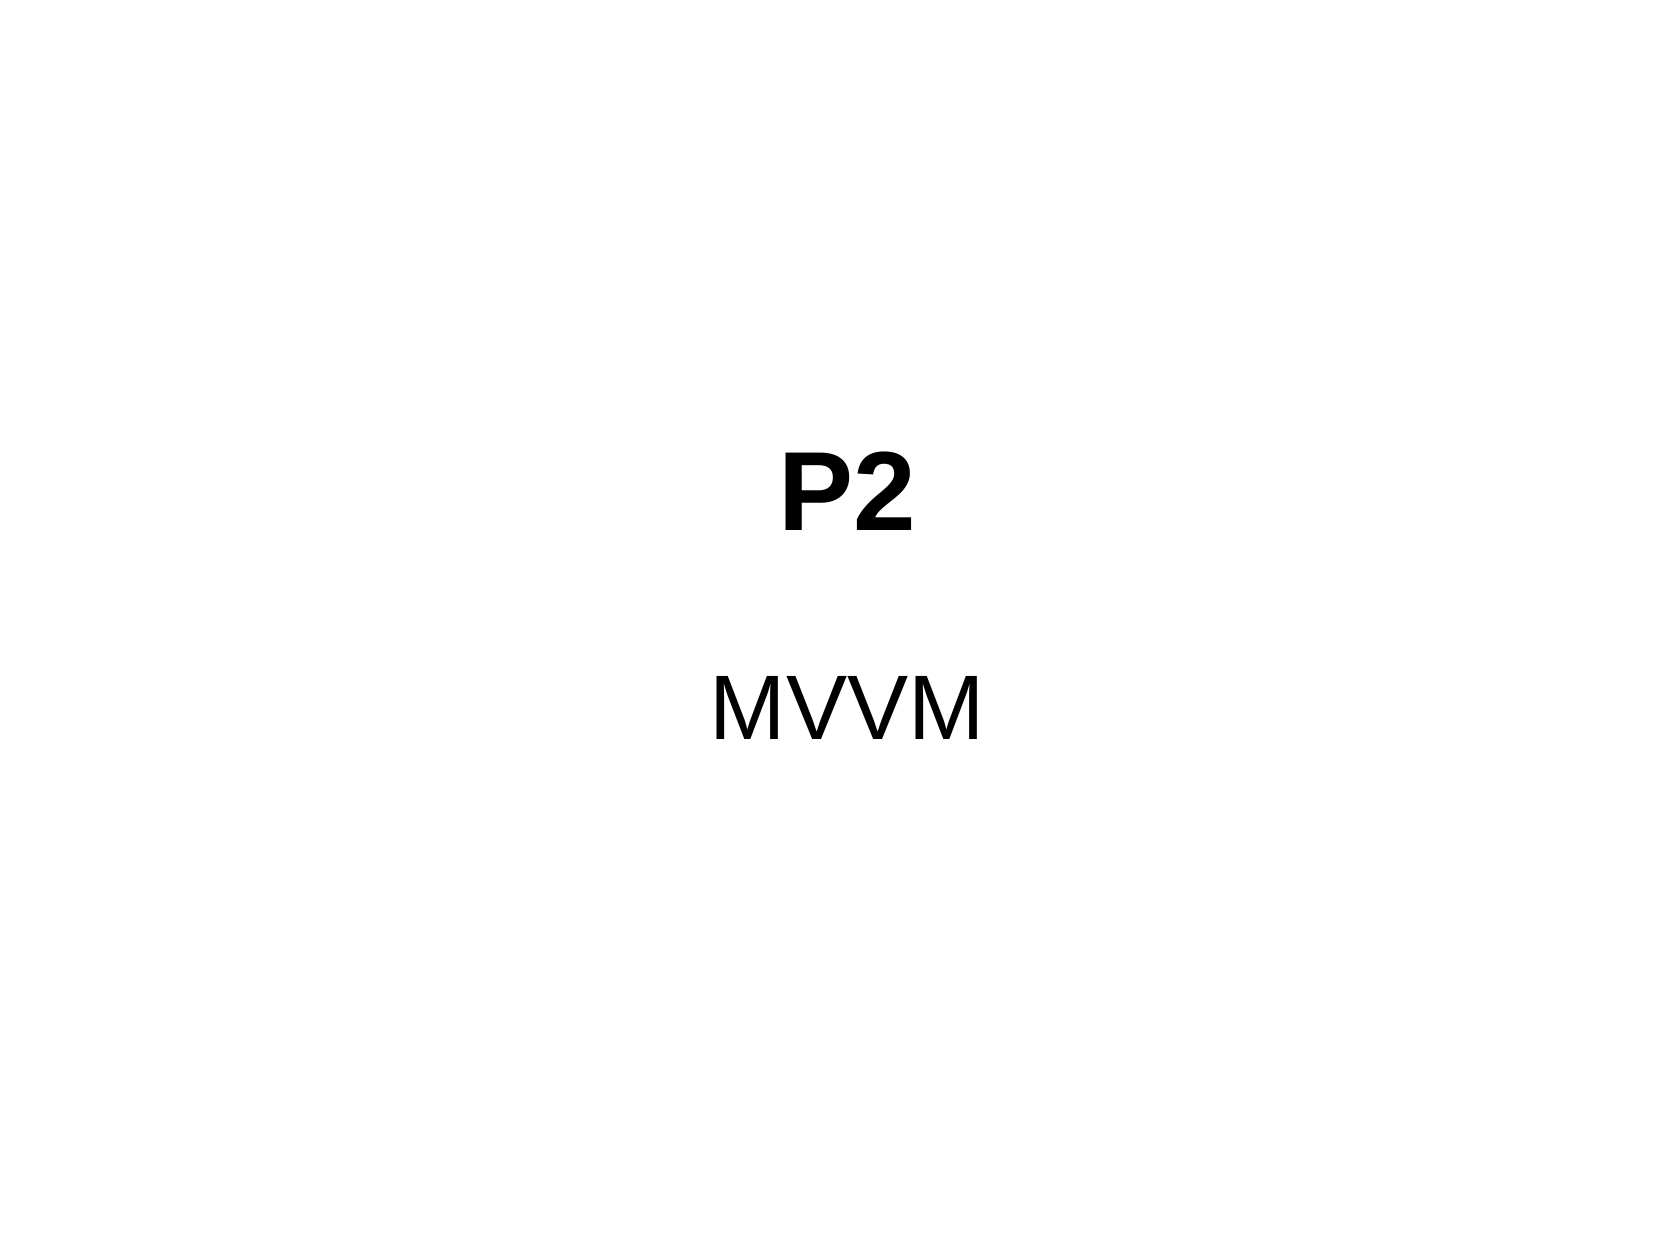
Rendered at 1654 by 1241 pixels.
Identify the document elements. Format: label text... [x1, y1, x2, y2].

title P2 MVVM [390, 255, 1306, 933]
